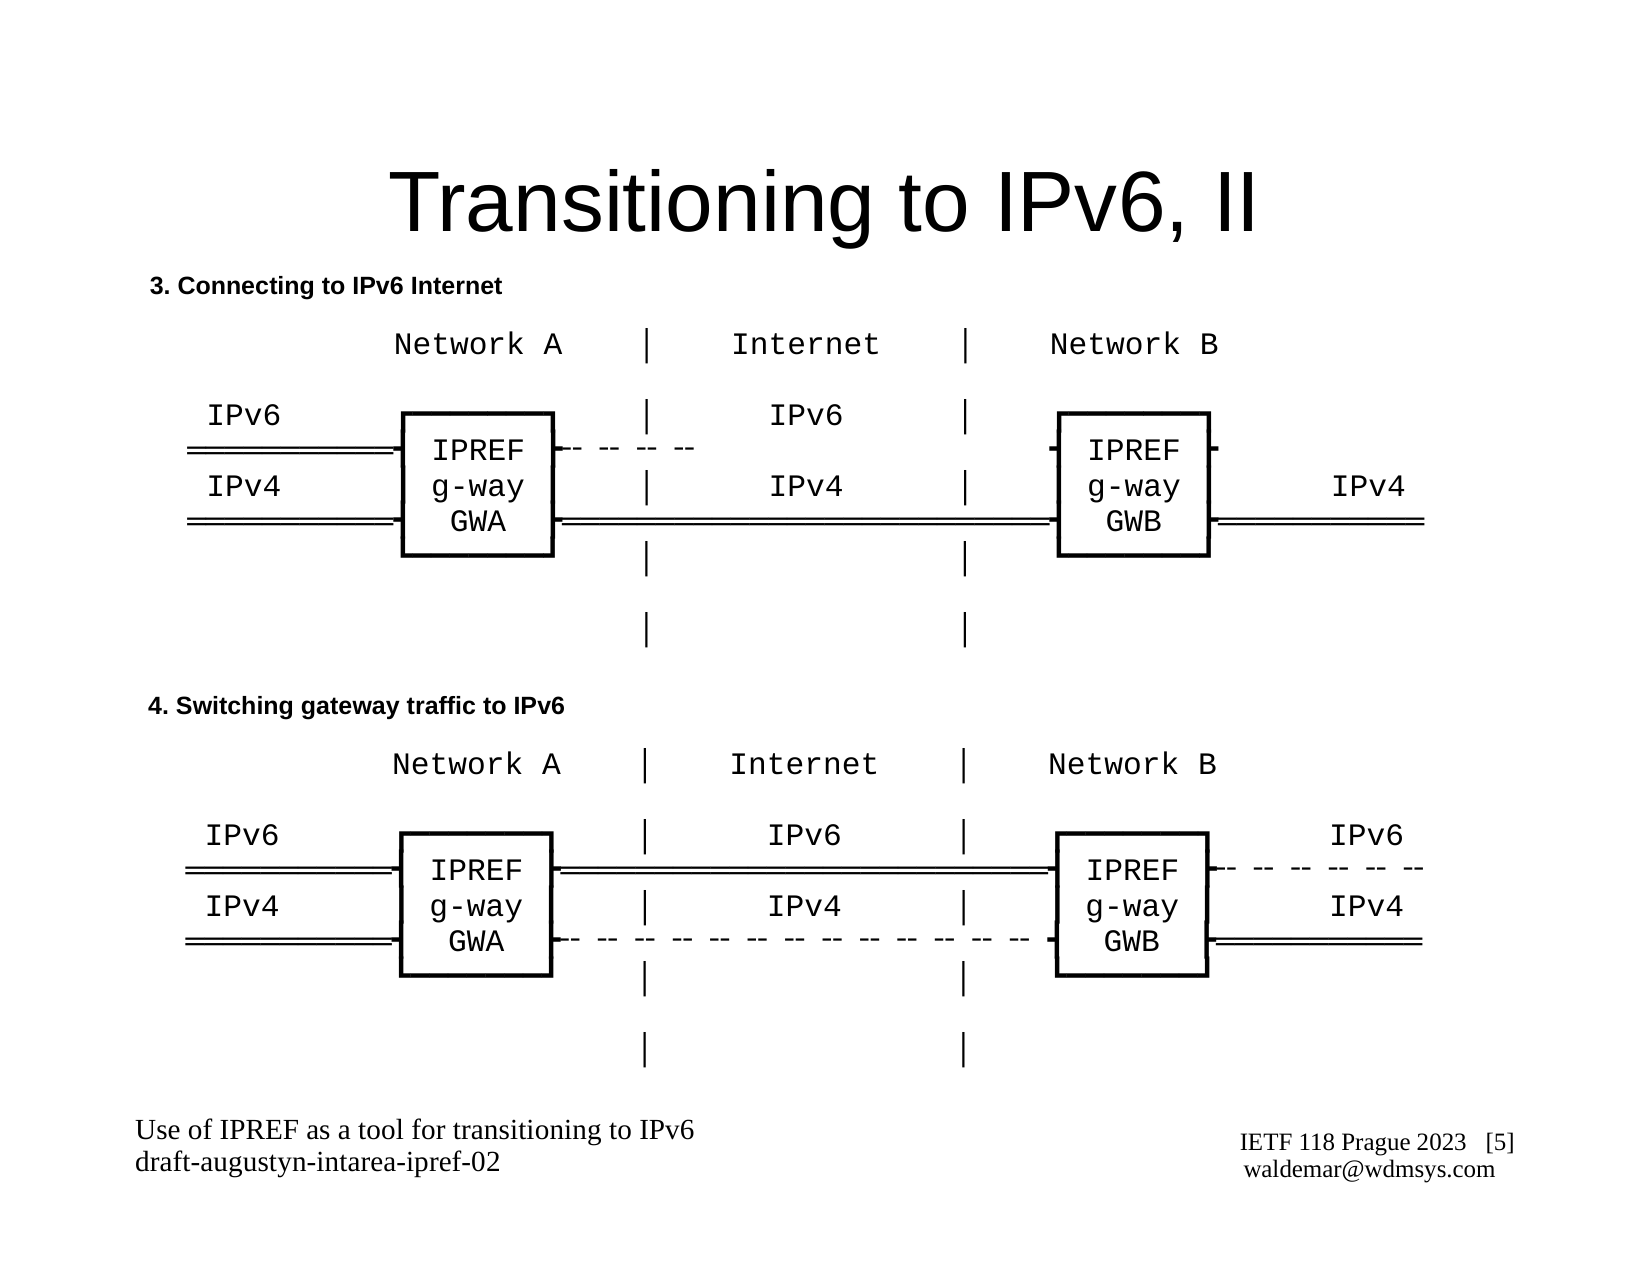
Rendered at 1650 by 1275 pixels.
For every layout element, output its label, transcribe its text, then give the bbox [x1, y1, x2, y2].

text_box 3. Connecting to IPv6 Internet Network A │ Internet │ Network B IPv6 ┏━━━━━━━┓ │ IPv6 │ ┏━━━━━━━┓ ═══════════┫ IPREF ┣╌ ╌ ╌ ╌ ┫ IPREF ┣ IPv4 ┃ g-way ┃ │ IPv4 │ ┃ g-way ┃ IPv4 ═══════════┫ GWA ┣══════════════════════════┫ GWB ┣═══════════ ┗━━━━━━━┛ │ │ ┗━━━━━━━┛ │ │ [135, 264, 1486, 691]
title Transitioning to IPv6, II [135, 104, 1515, 298]
text_box 4. Switching gateway traffic to IPv6 Network A │ Internet │ Network B IPv6 ┏━━━━━━━┓ │ IPv6 │ ┏━━━━━━━┓ IPv6 ═══════════┫ IPREF ┣══════════════════════════┫ IPREF ┣╌ ╌ ╌ ╌ ╌ ╌ IPv4 ┃ g-way ┃ │ IPv4 │ ┃ g-way ┃ IPv4 ═══════════┫ GWA ┣╌ ╌ ╌ ╌ ╌ ╌ ╌ ╌ ╌ ╌ ╌ ╌ ╌ ┫ GWB ┣═══════════ ┗━━━━━━━┛ │ │ ┗━━━━━━━┛ │ │ [133, 684, 1484, 1111]
